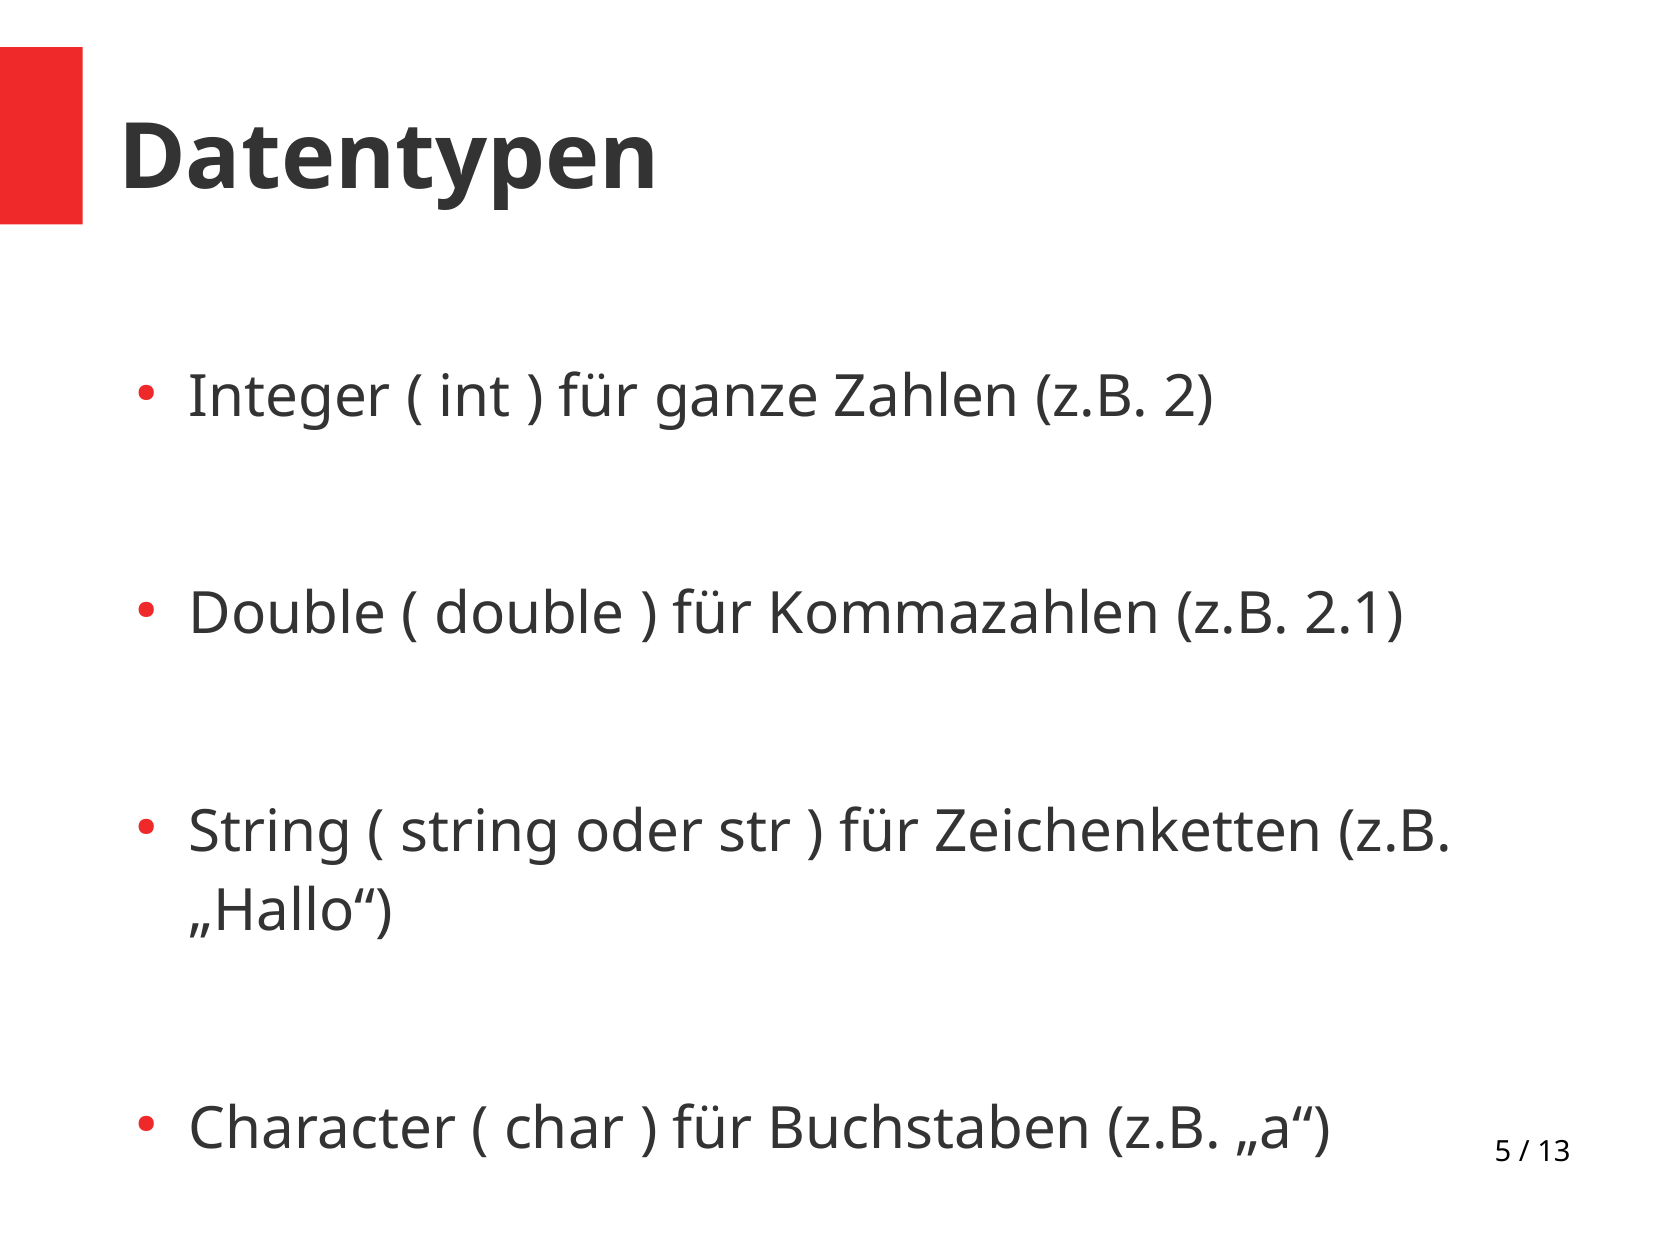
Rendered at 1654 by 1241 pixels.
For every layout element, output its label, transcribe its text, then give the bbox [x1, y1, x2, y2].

title Datentypen [118, 49, 1571, 257]
list Integer ( int ) für ganze Zahlen (z.B. 2) Double ( double ) für Kommazahlen (z.B. 2.1) String ( string oder str ) für Zeichenketten (z.B. „Hallo“) Character ( char ) für Buchstaben (z.B. „a“) [118, 354, 1536, 1074]
